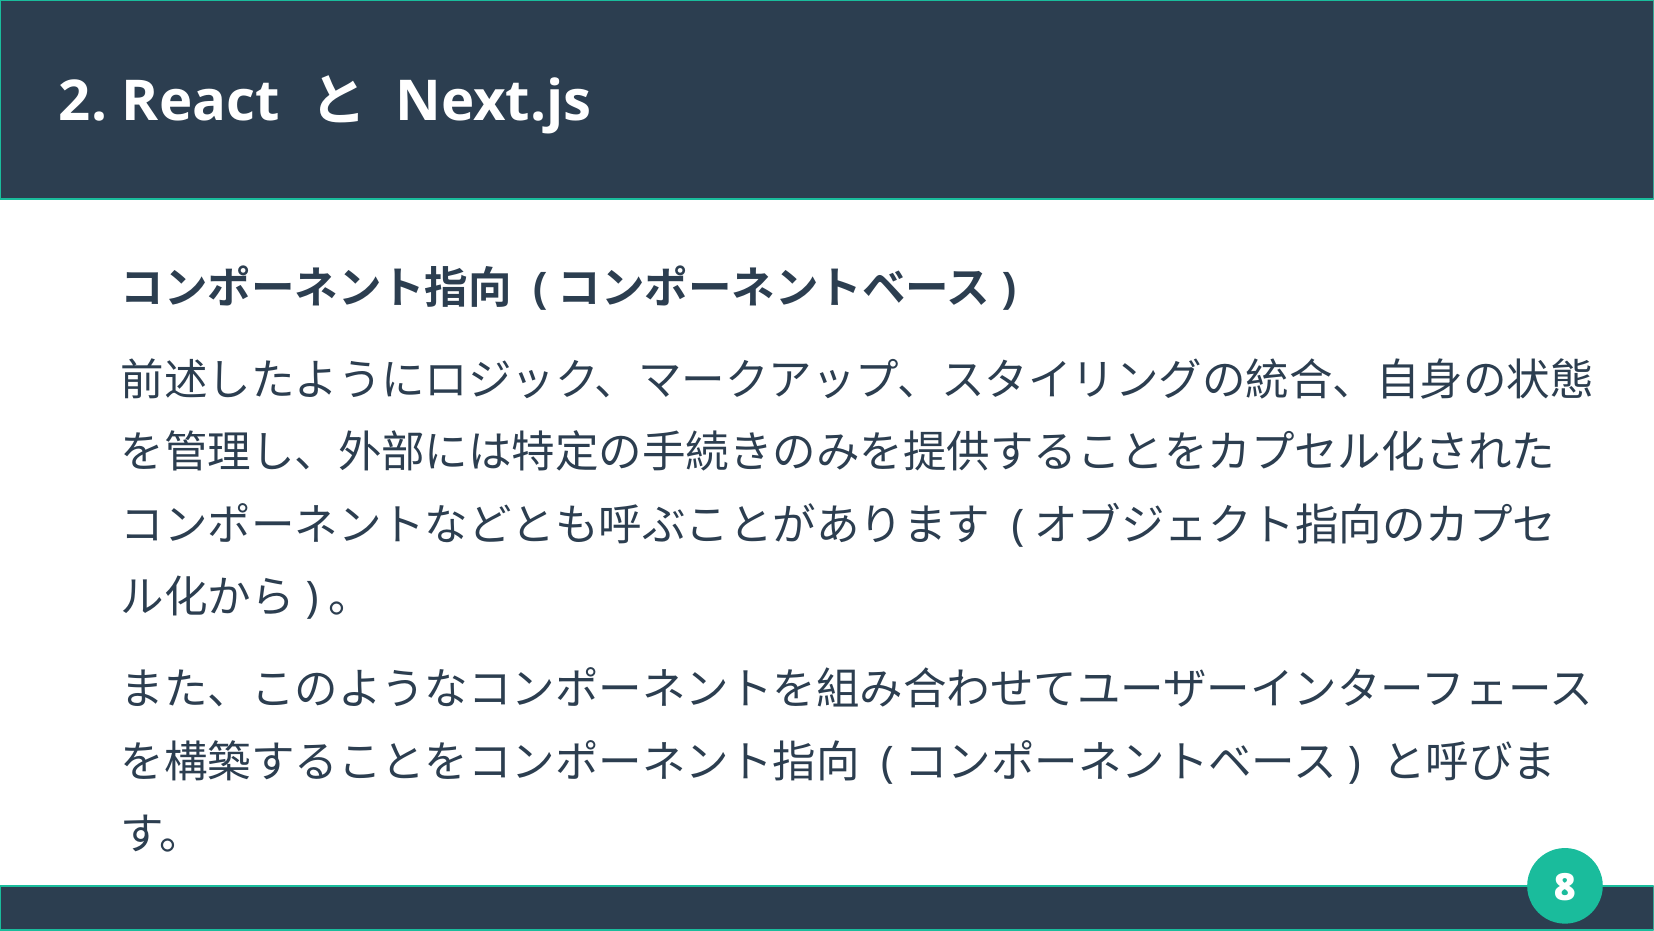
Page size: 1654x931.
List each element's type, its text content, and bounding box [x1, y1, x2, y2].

list コンポーネント指向 (コンポーネントベース) 前述したようにロジック、マークアップ、スタイリングの統合、自身の状態を管理し、外部には特定の手続きのみを提供することをカプセル化されたコンポーネントなどとも呼ぶことがあります (オブジェクト指向のカプセル化から)。 また、このようなコンポーネントを組み合わせてユーザーインターフェースを構築することをコンポーネント指向 (コンポーネントベース) と呼びます。 [59, 243, 1595, 864]
title 2. React と Next.js [59, 37, 1595, 156]
